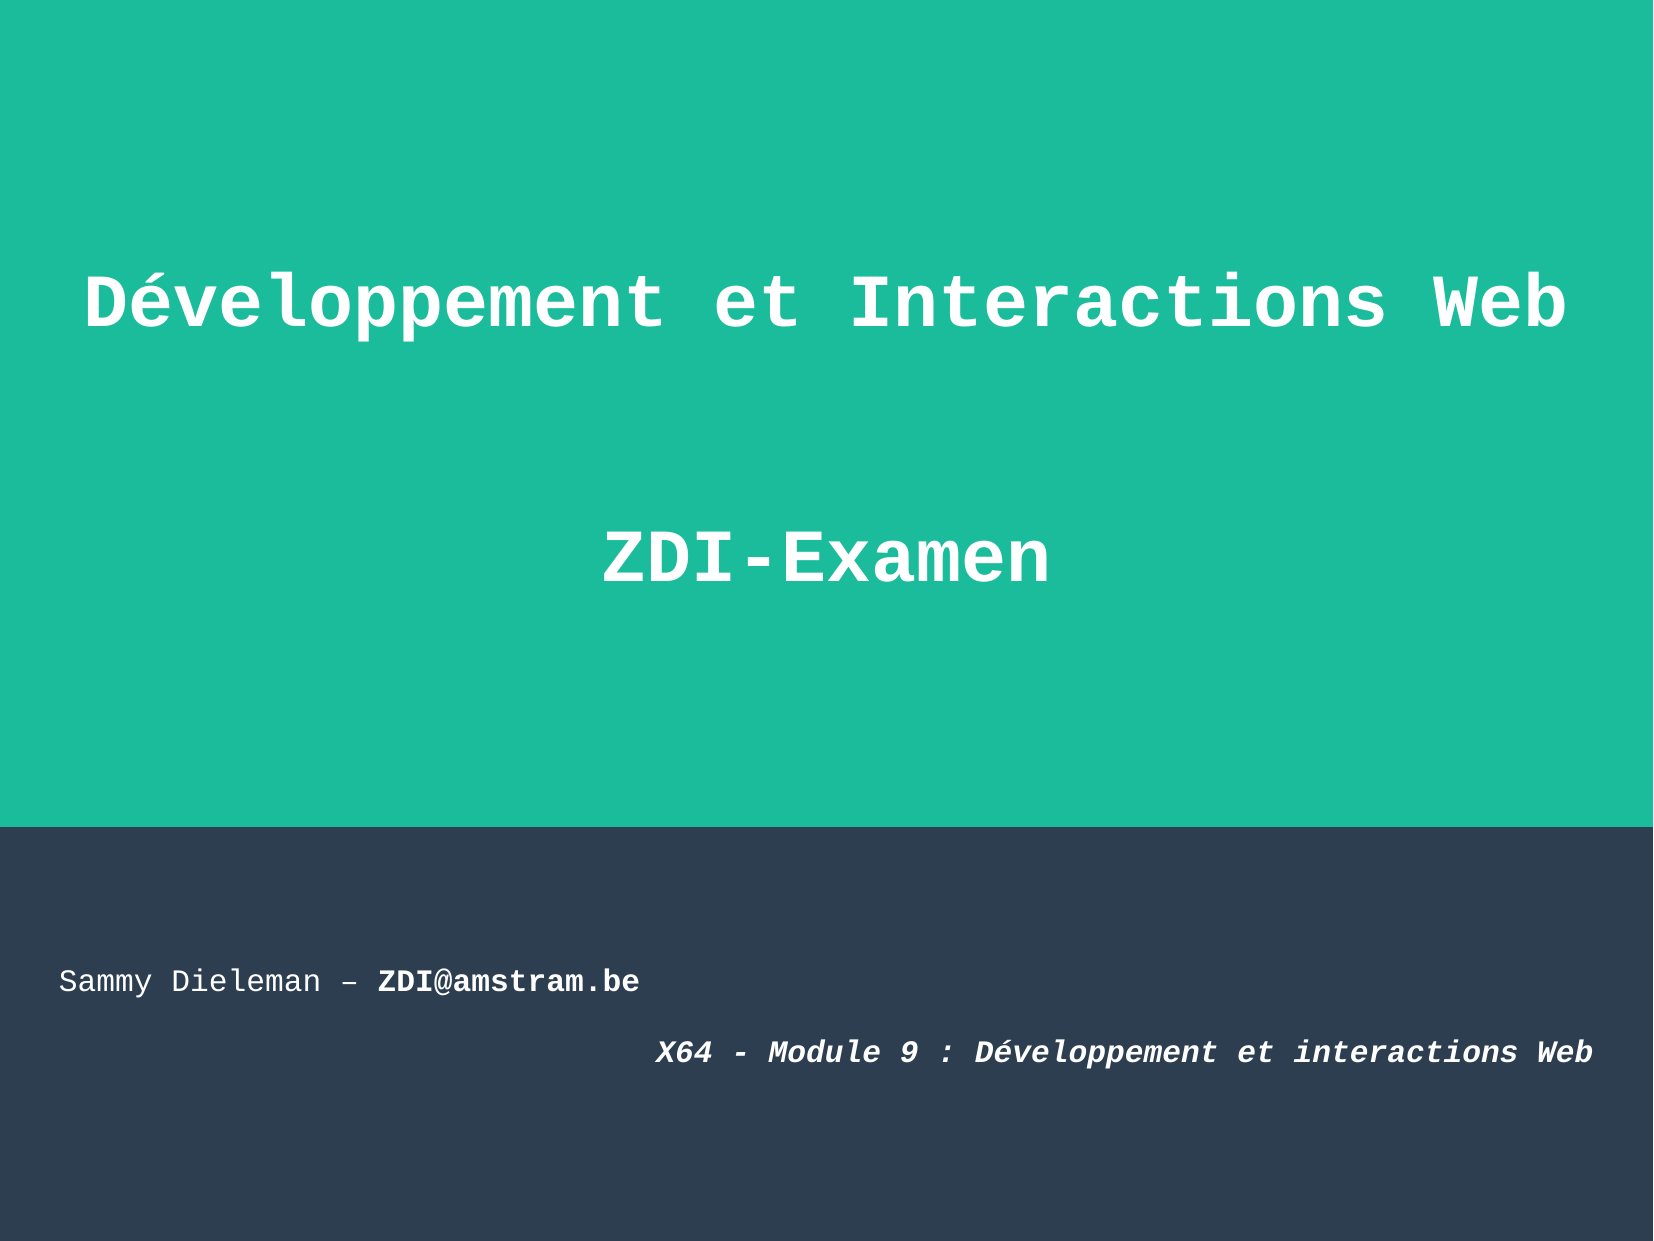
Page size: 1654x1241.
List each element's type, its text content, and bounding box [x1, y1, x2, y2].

title Développement et Interactions Web ZDI-Examen [58, 0, 1594, 826]
subtitle Sammy Dieleman – ZDI@amstram.be X64 - Module 9 : Développement et interactions Web [58, 856, 1594, 1182]
